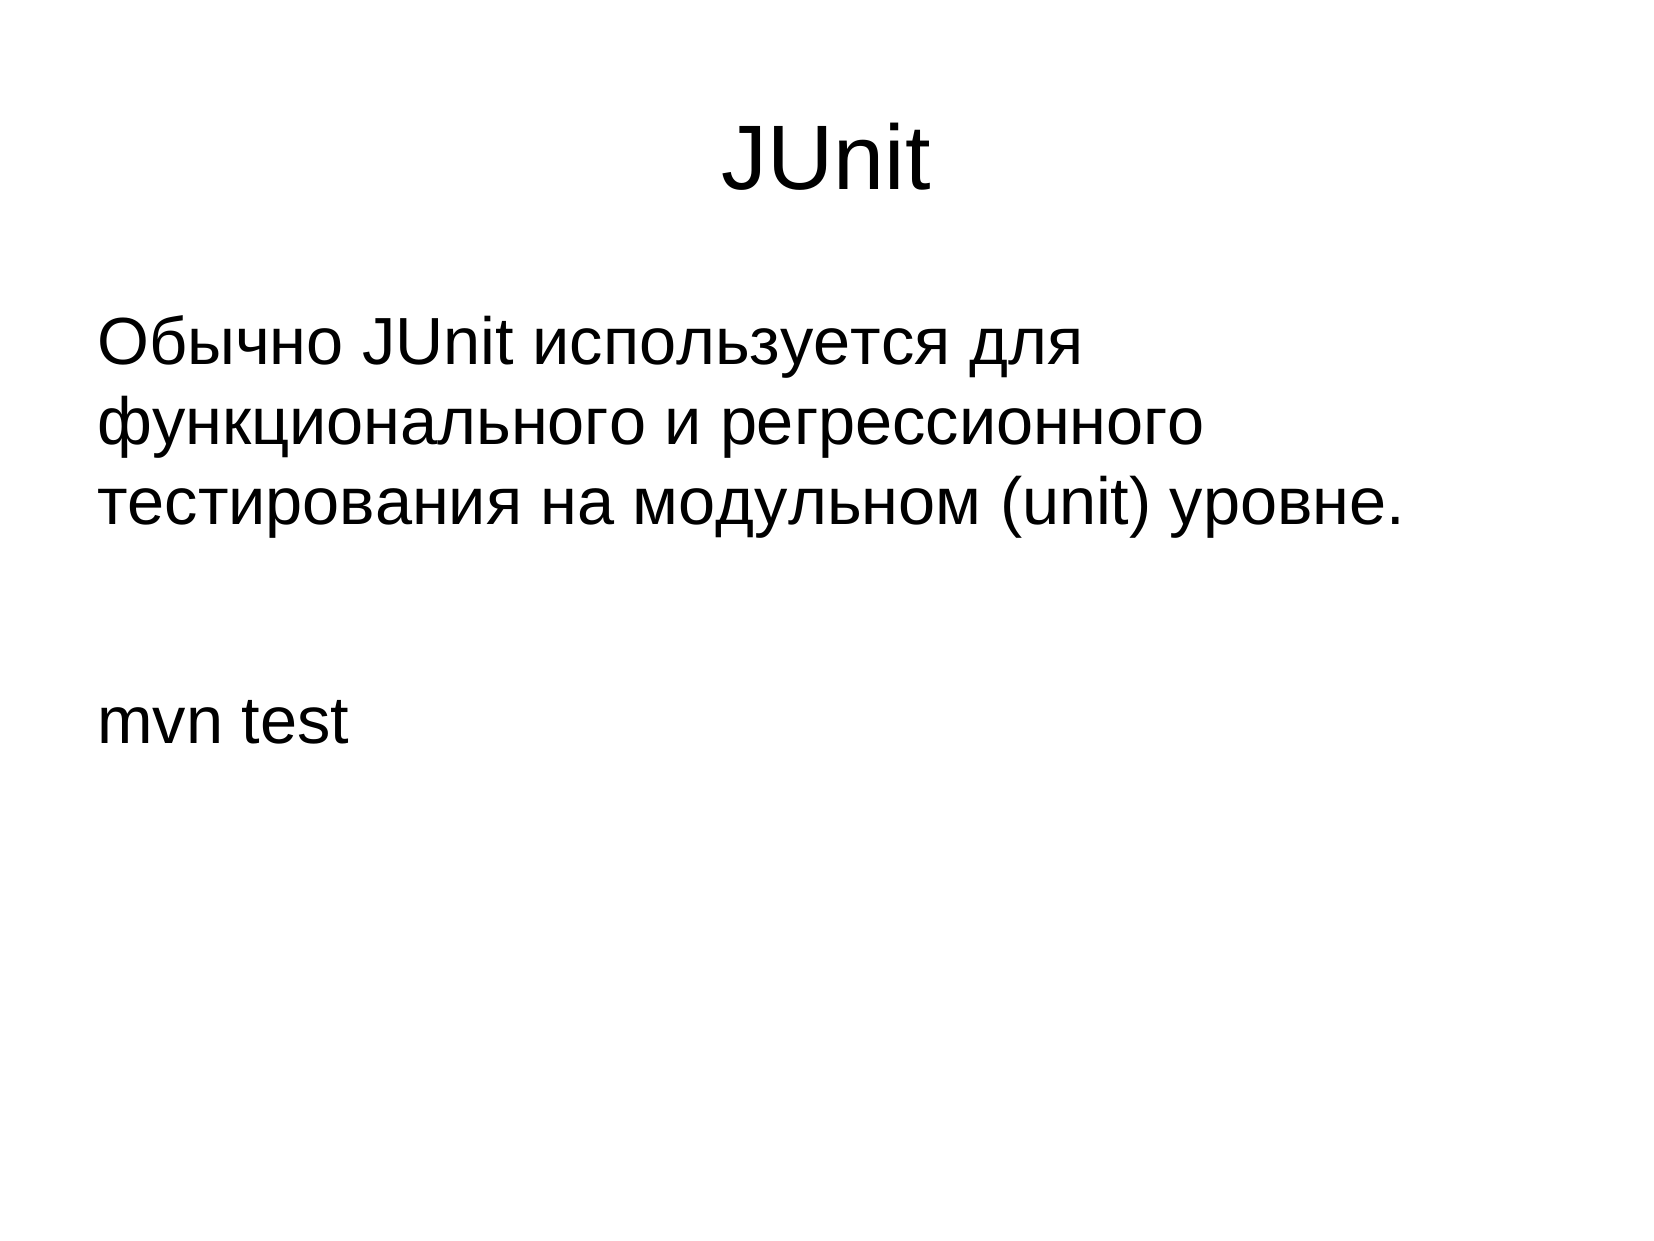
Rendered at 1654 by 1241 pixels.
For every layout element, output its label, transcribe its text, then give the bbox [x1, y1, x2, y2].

title JUnit [82, 49, 1571, 257]
list Обычно JUnit используется для функционального и регрессионного тестирования на модульном (unit) уровне. mvn test [82, 290, 1571, 1010]
